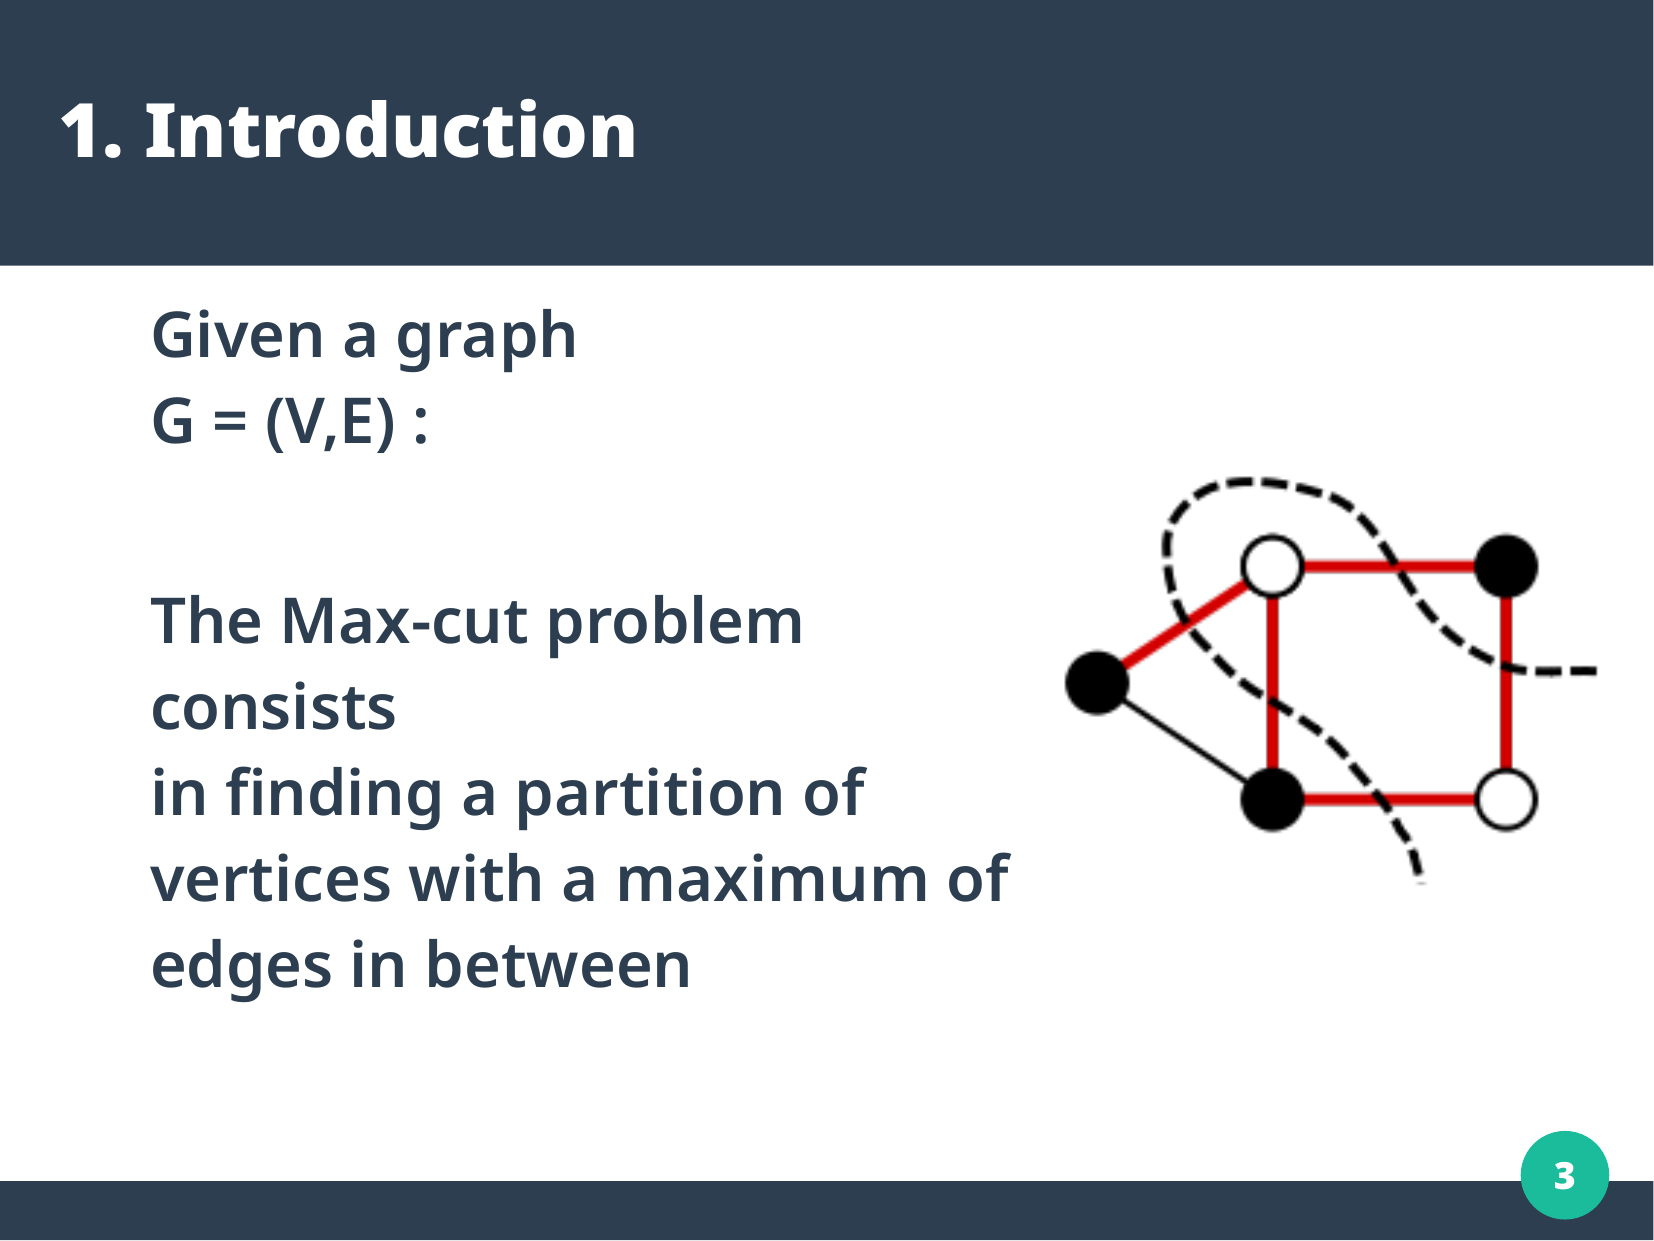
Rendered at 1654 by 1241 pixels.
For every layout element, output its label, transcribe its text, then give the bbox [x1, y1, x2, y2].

list Given a graph G = (V,E) : The Max-cut problem consists in finding a partition of vertices with a maximum of edges in between [82, 290, 1021, 1010]
picture [1037, 449, 1621, 916]
title 1. Introduction [59, 49, 1595, 207]
